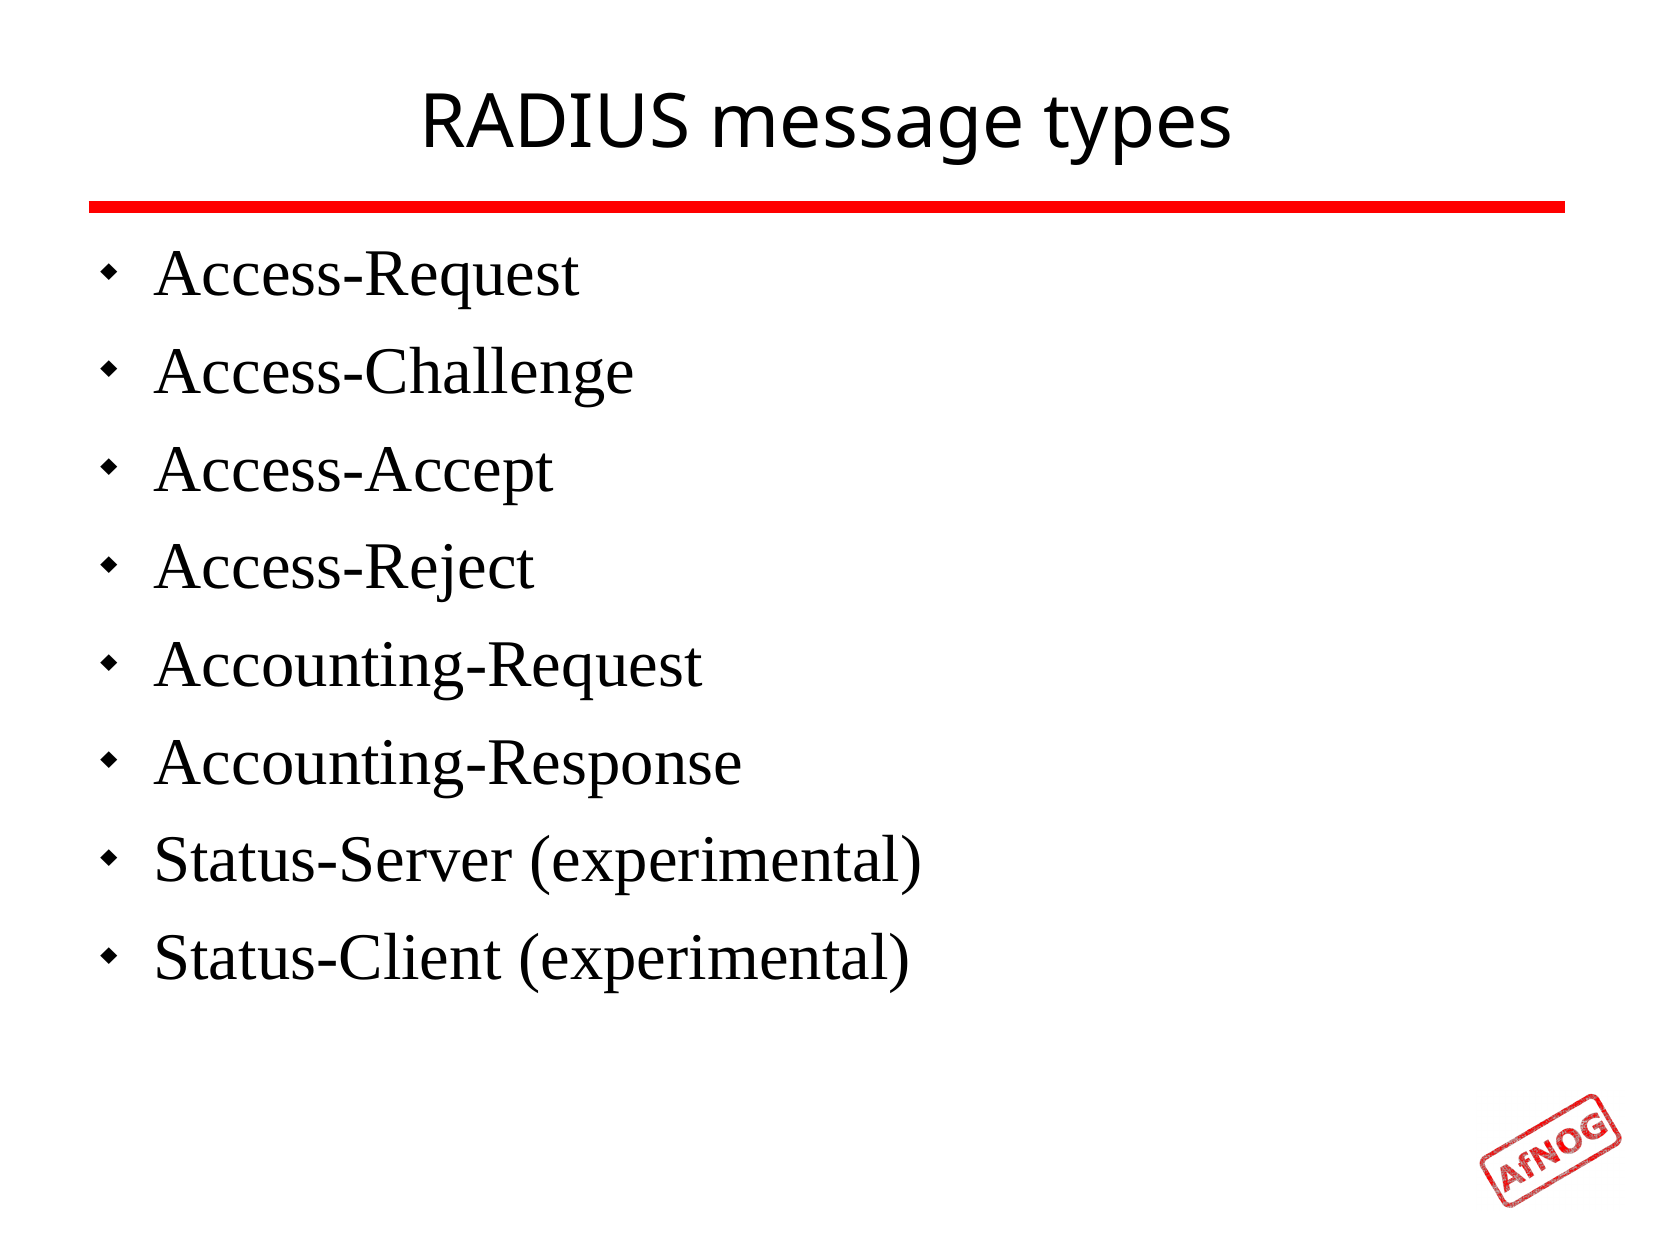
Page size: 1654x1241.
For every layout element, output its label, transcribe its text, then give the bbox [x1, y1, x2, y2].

picture [1476, 1090, 1625, 1211]
title RADIUS message types [82, 29, 1571, 207]
list Access-Request Access-Challenge Access-Accept Access-Reject Accounting-Request Accounting-Response Status-Server (experimental) Status-Client (experimental) [82, 236, 1571, 1123]
